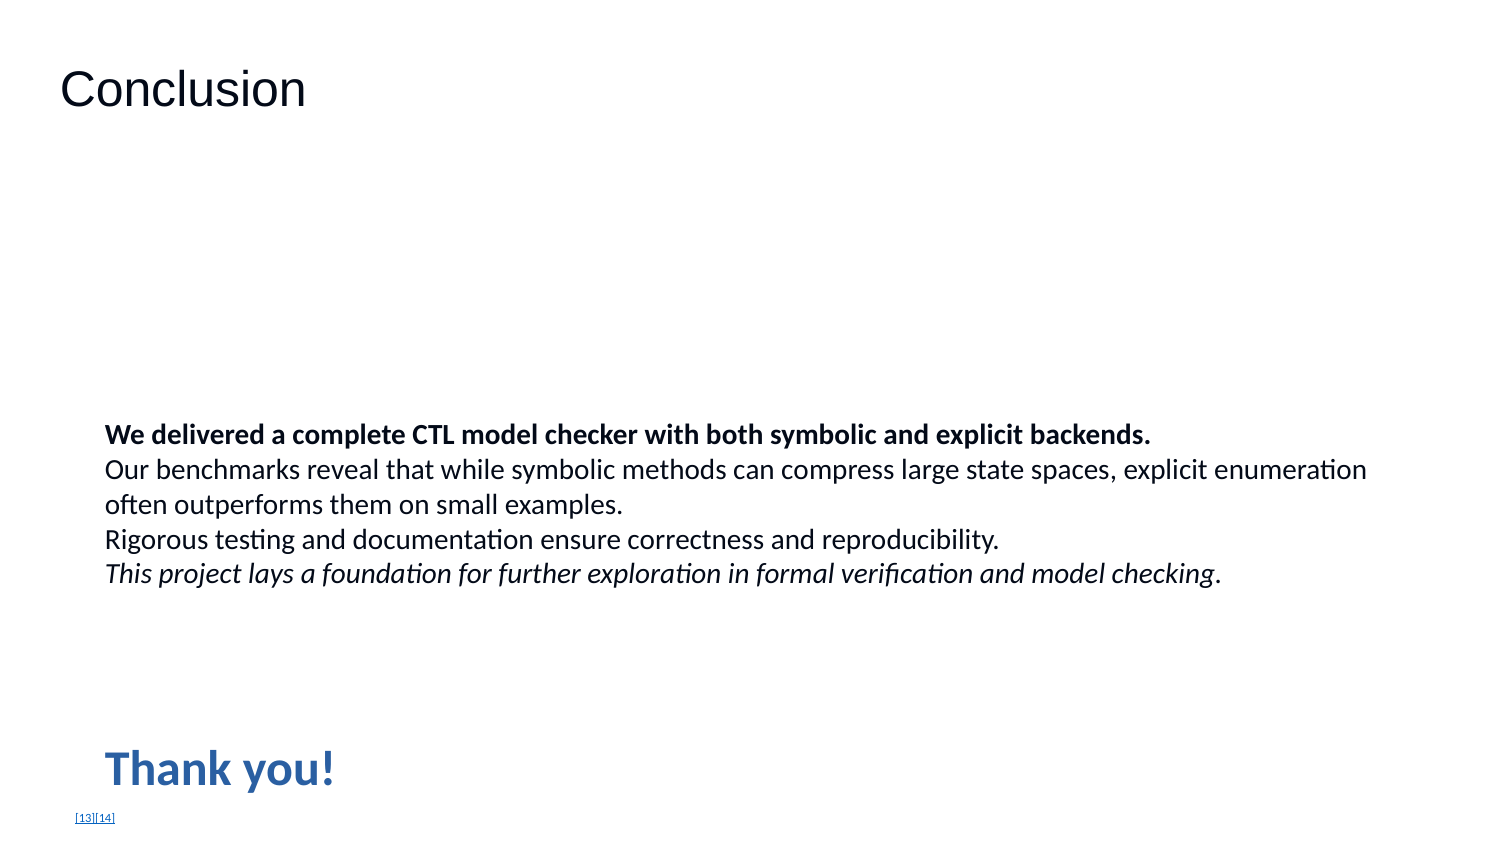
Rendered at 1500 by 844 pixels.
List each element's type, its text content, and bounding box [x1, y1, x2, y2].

text_box [13][14] [74, 791, 1425, 844]
text_box Thank you! [89, 719, 1410, 791]
text_box We delivered a complete CTL model checker with both symbolic and explicit backends. Our benchmarks reveal that while symbolic methods can compress large state spaces, explicit enumeration often outperforms them on small examples. Rigorous testing and documentation ensure correctness and reproducibility. This project lays a foundation for further exploration in formal verification and model checking. [89, 239, 1410, 719]
text_box Conclusion [44, 45, 1455, 128]
